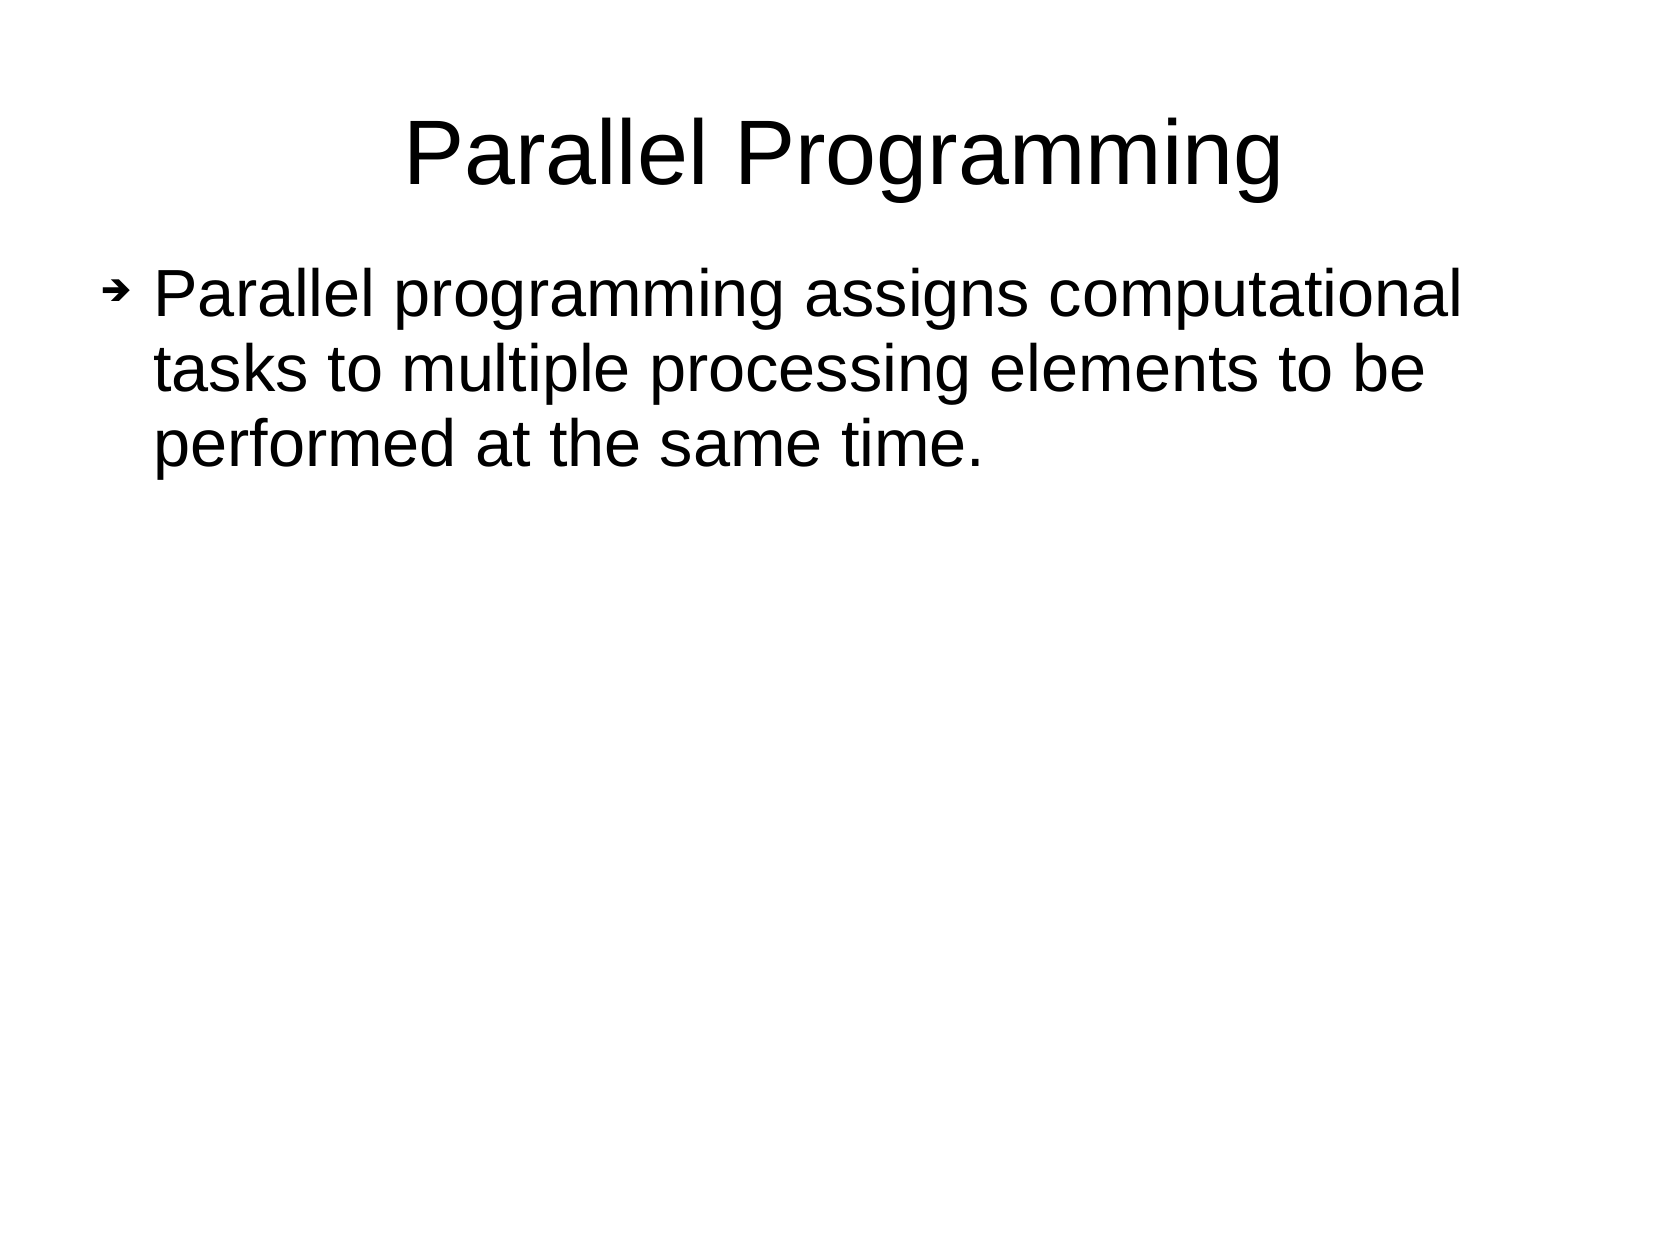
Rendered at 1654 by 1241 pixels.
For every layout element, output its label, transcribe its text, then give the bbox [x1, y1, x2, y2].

list Parallel programming assigns computational tasks to multiple processing elements to be performed at the same time. [82, 256, 1571, 976]
title Parallel Programming [82, 49, 1571, 256]
